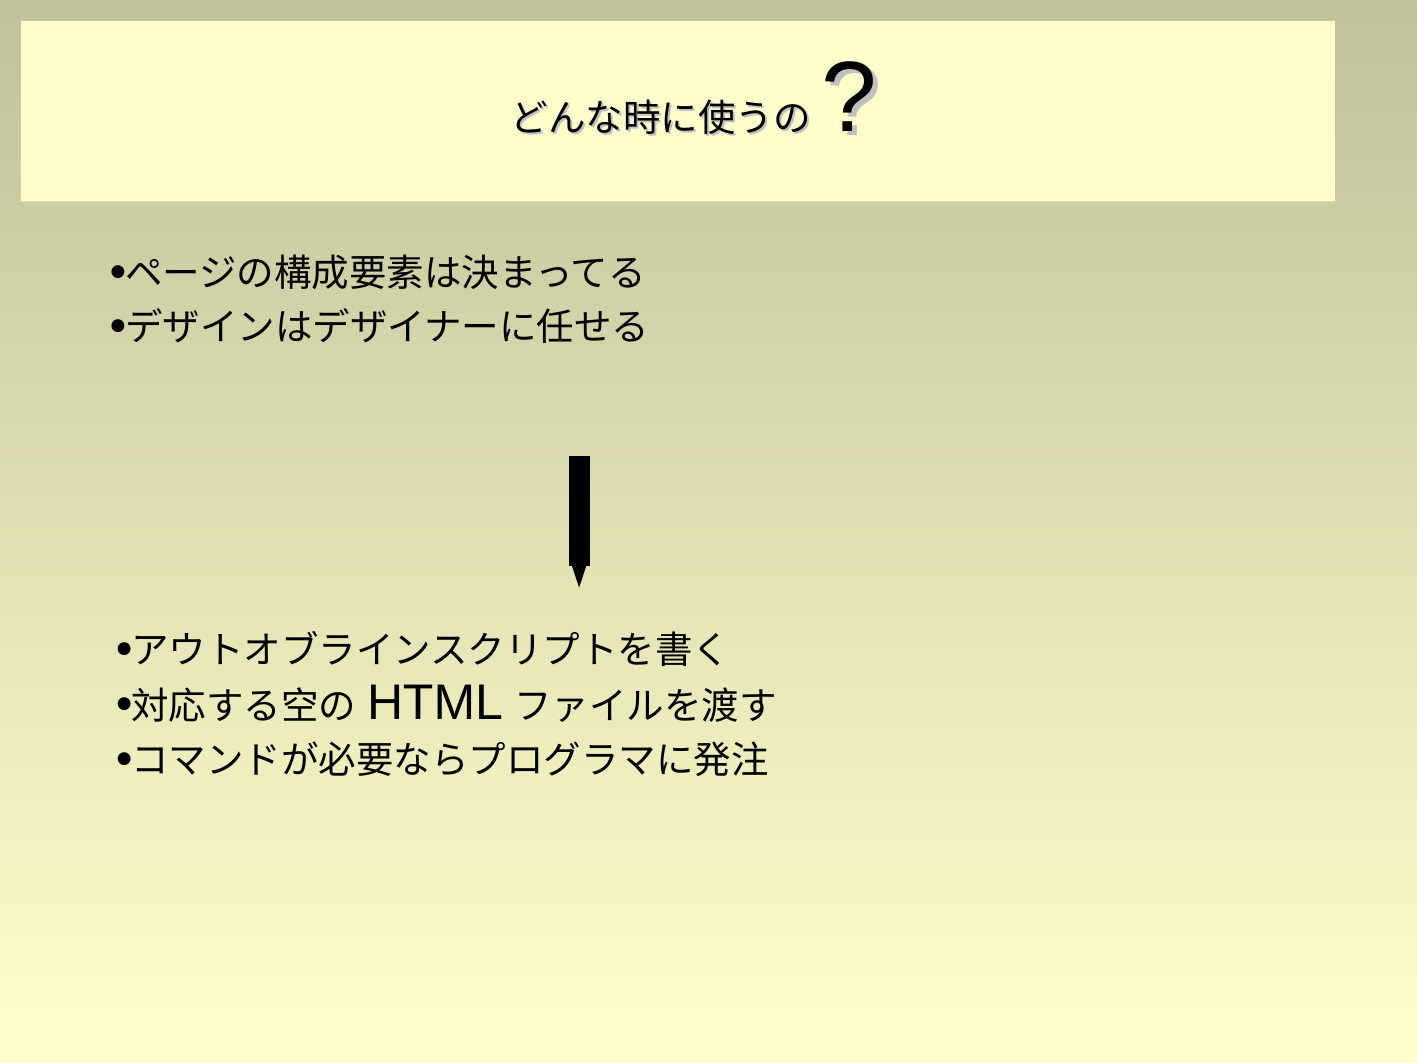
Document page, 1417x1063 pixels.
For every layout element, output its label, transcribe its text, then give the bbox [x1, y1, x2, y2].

text_box [20, 20, 1335, 202]
text_box ページの構成要素は決まってる デザインはデザイナーに任せる [95, 235, 1236, 411]
text_box アウトオブラインスクリプトを書く 対応する空のHTMLファイルを渡す コマンドが必要ならプログラマに発注 [102, 612, 1240, 982]
text_box どんな時に使うの? [22, 33, 1365, 180]
